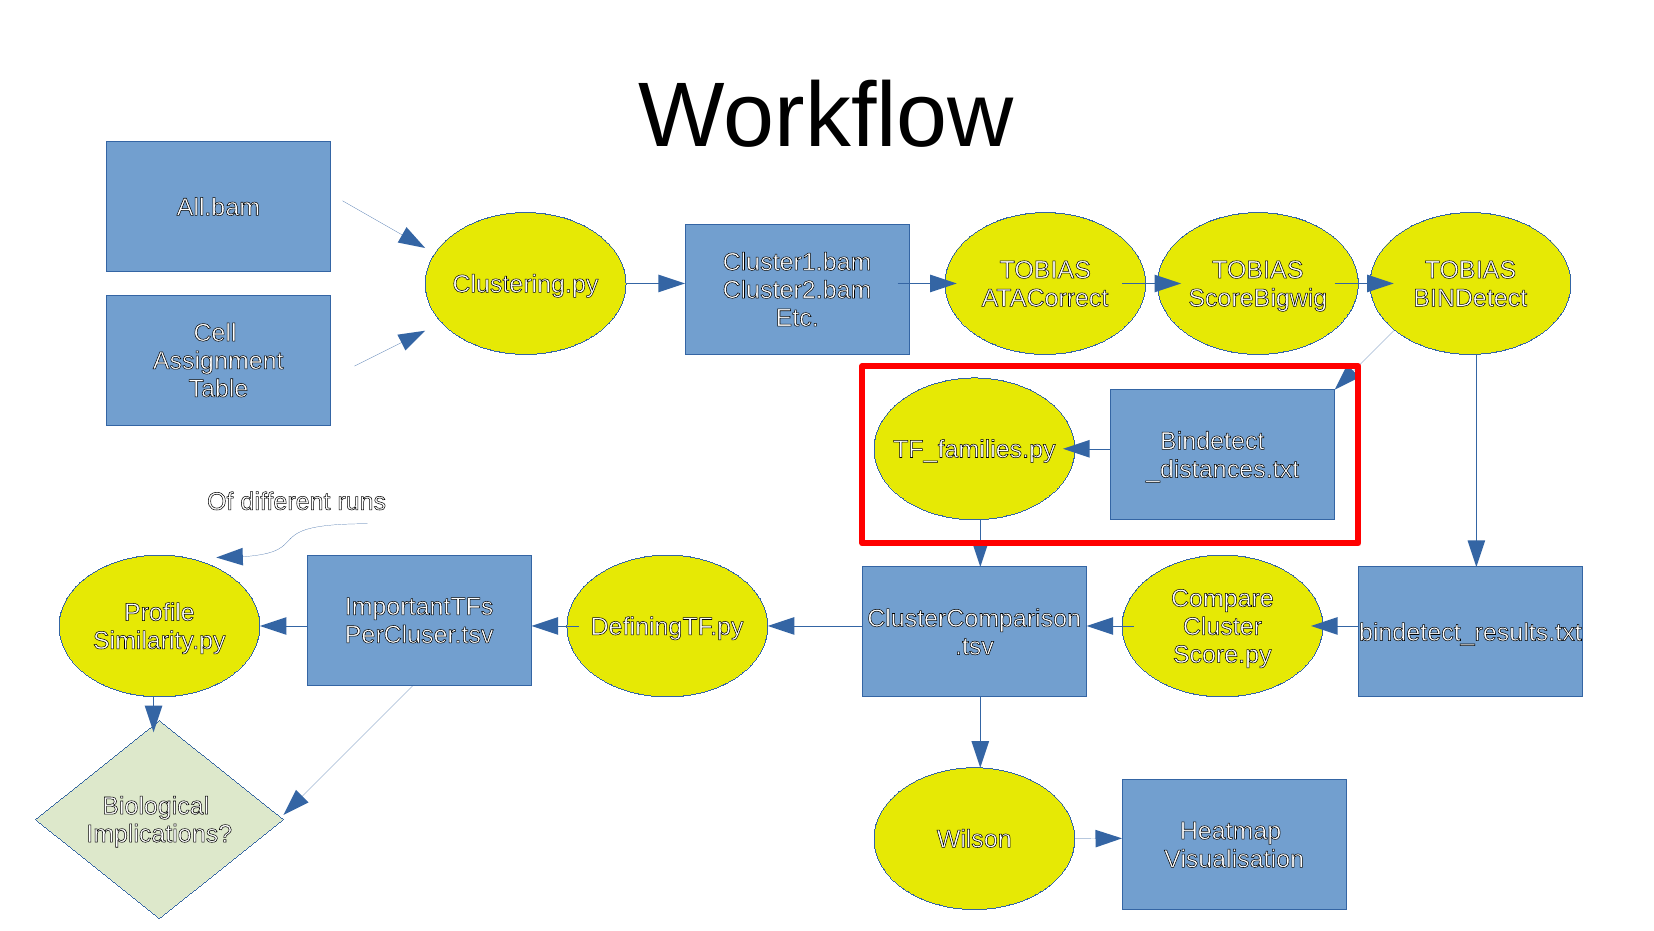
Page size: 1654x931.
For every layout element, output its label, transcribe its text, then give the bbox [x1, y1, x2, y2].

text_box TOBIAS BINDetect [1370, 212, 1571, 355]
text_box bindetect_results.txt [1358, 566, 1583, 697]
text_box Wilson [874, 767, 1075, 910]
text_box Heatmap Visualisation [1122, 779, 1347, 910]
text_box Cluster1.bam Cluster2.bam Etc. [685, 224, 910, 355]
text_box TF_families.py [874, 377, 1075, 520]
text_box TOBIAS ScoreBigwig [1158, 212, 1359, 355]
text_box Bindetect _distances.txt [1110, 389, 1335, 520]
text_box Compare Cluster Score.py [1122, 555, 1323, 697]
text_box ClusterComparison .tsv [862, 566, 1087, 697]
text_box TOBIAS ATACorrect [945, 212, 1146, 355]
text_box Clustering.py [425, 212, 627, 355]
text_box Profile Similarity.py [59, 555, 260, 697]
text_box ImportantTFs PerCluser.tsv [307, 555, 532, 686]
title Workflow [82, 37, 1571, 193]
text_box Biological Implications? [35, 720, 284, 919]
text_box DefiningTF.py [566, 555, 768, 697]
text_box Of different runs [192, 479, 402, 523]
text_box Cell Assignment Table [106, 295, 331, 426]
text_box All.bam [106, 141, 331, 272]
